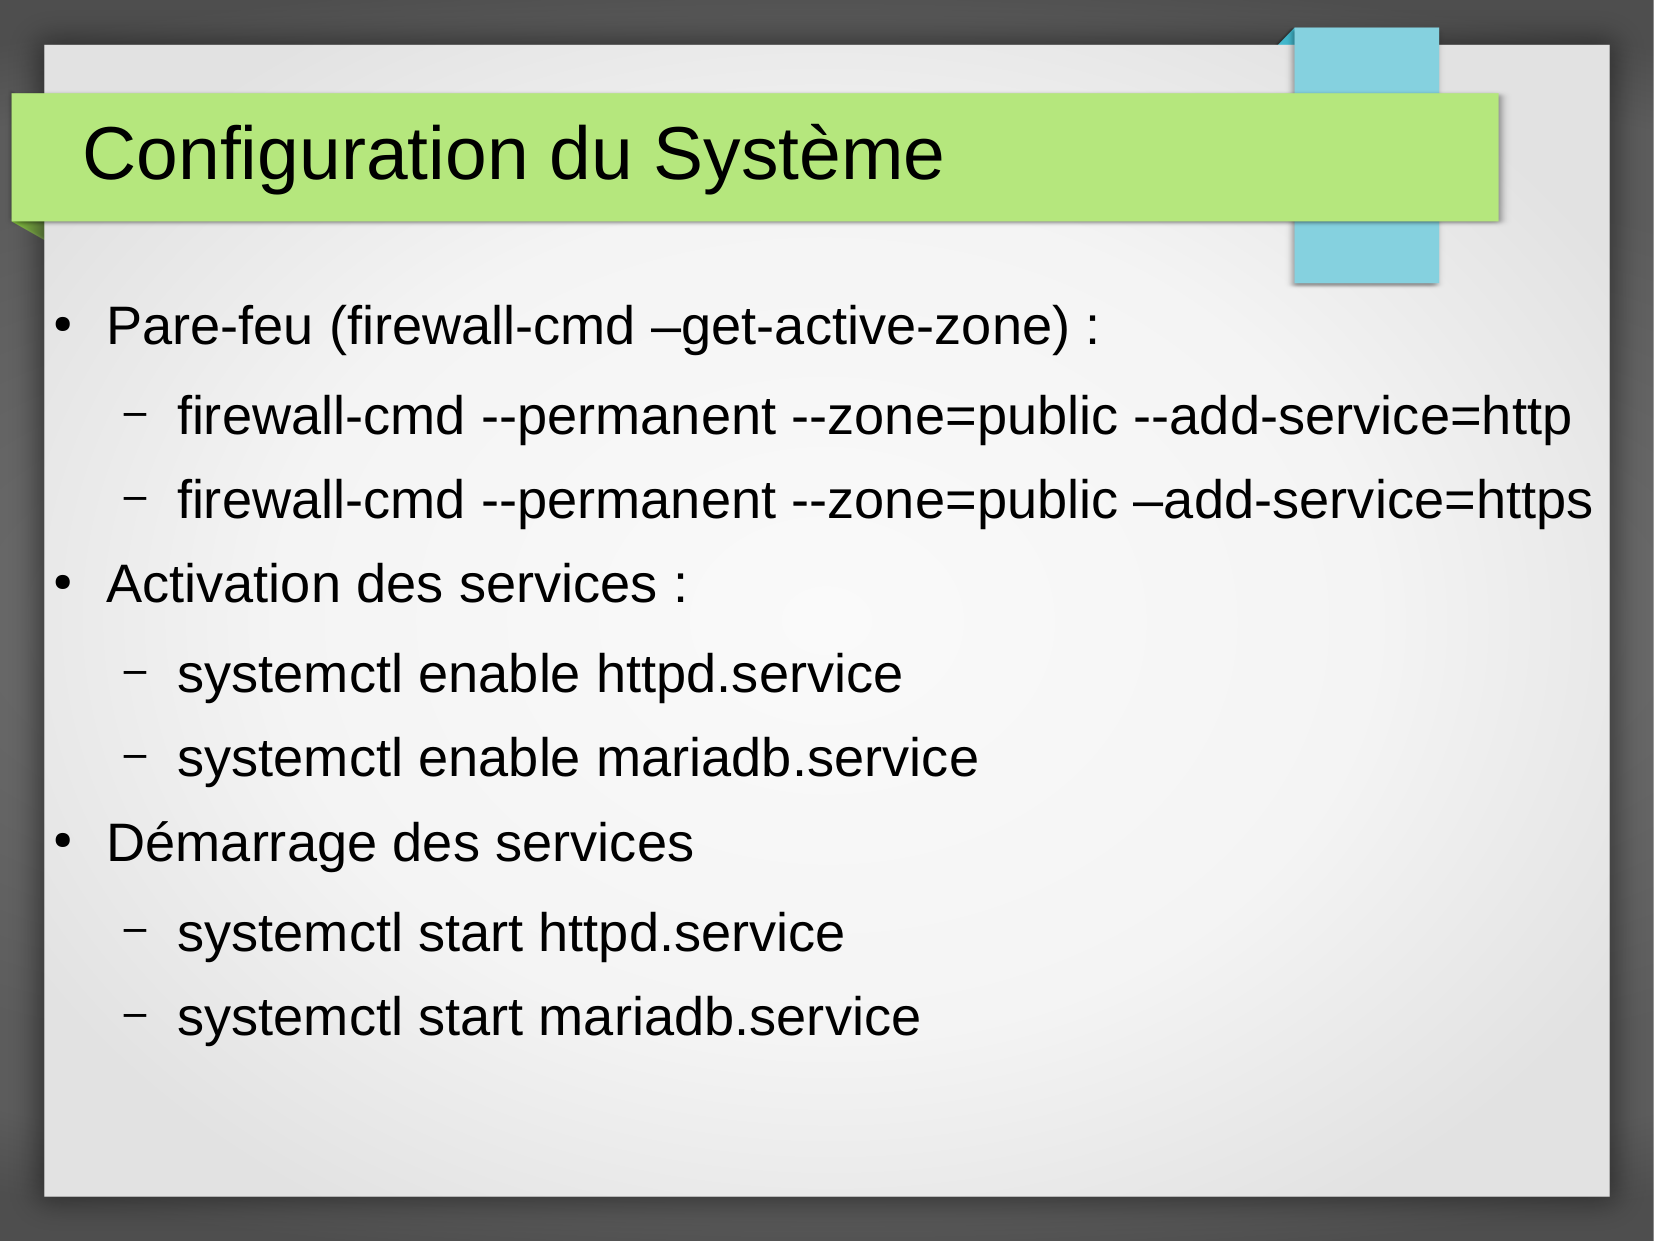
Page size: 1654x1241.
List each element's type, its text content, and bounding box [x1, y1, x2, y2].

title Configuration du Système [82, 94, 1264, 213]
picture [0, 0, 1654, 1241]
list Pare-feu (firewall-cmd –get-active-zone) : firewall-cmd --permanent --zone=public --add-service=http firewall-cmd --permanent --zone=public –add-service=https Activation des services : systemctl enable httpd.service systemctl enable mariadb.service Démarrage des services systemctl start httpd.service systemctl start mariadb.service [35, 295, 1619, 1158]
